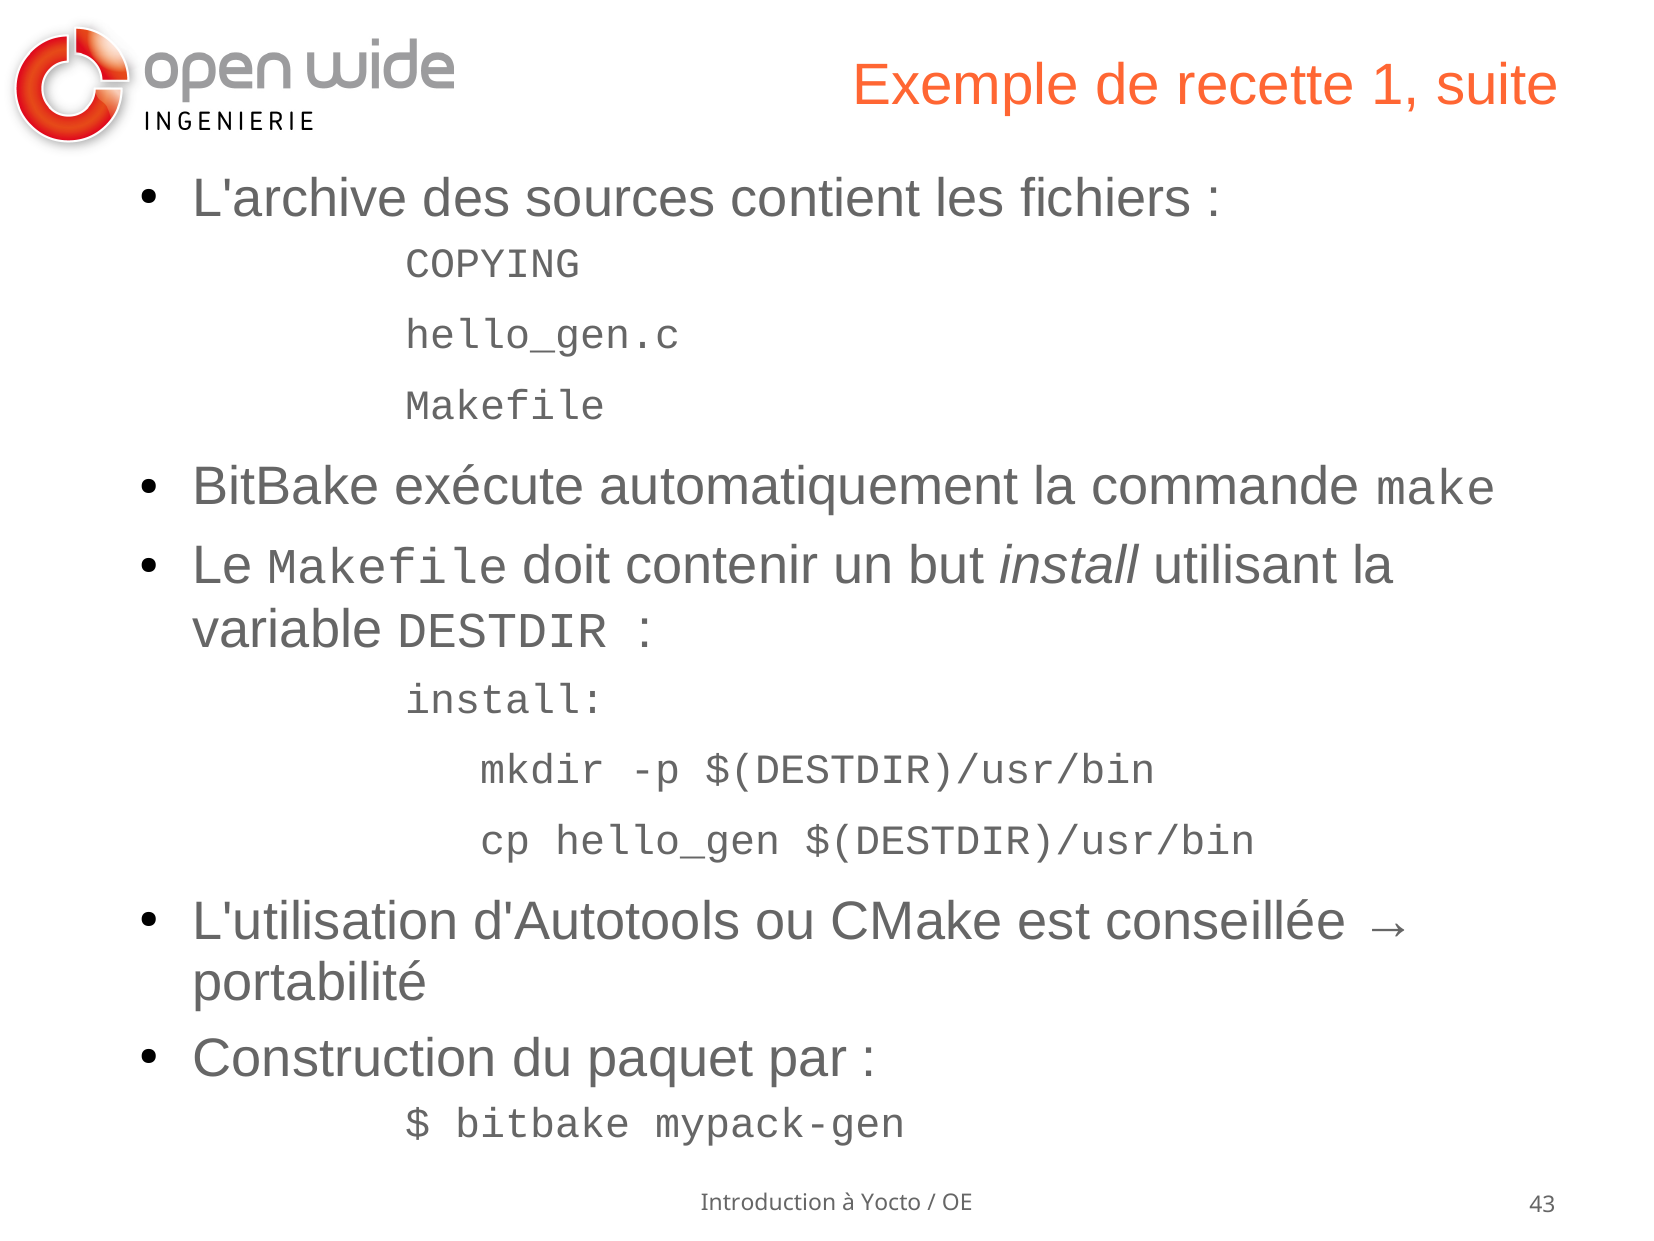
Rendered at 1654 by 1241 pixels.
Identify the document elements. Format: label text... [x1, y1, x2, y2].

title Exemple de recette 1, suite [602, 12, 1561, 157]
picture [0, 0, 454, 161]
list L'archive des sources contient les fichiers : COPYING hello_gen.c Makefile BitBake exécute automatiquement la commande make Le Makefile doit contenir un but install utilisant la variable DESTDIR : install: mkdir -p $(DESTDIR)/usr/bin cp hello_gen $(DESTDIR)/usr/bin L'utilisation d'Autotools ou CMake est conseillée → portabilité Construction du paquet par : $ bitbake mypack-gen [121, 167, 1534, 1228]
